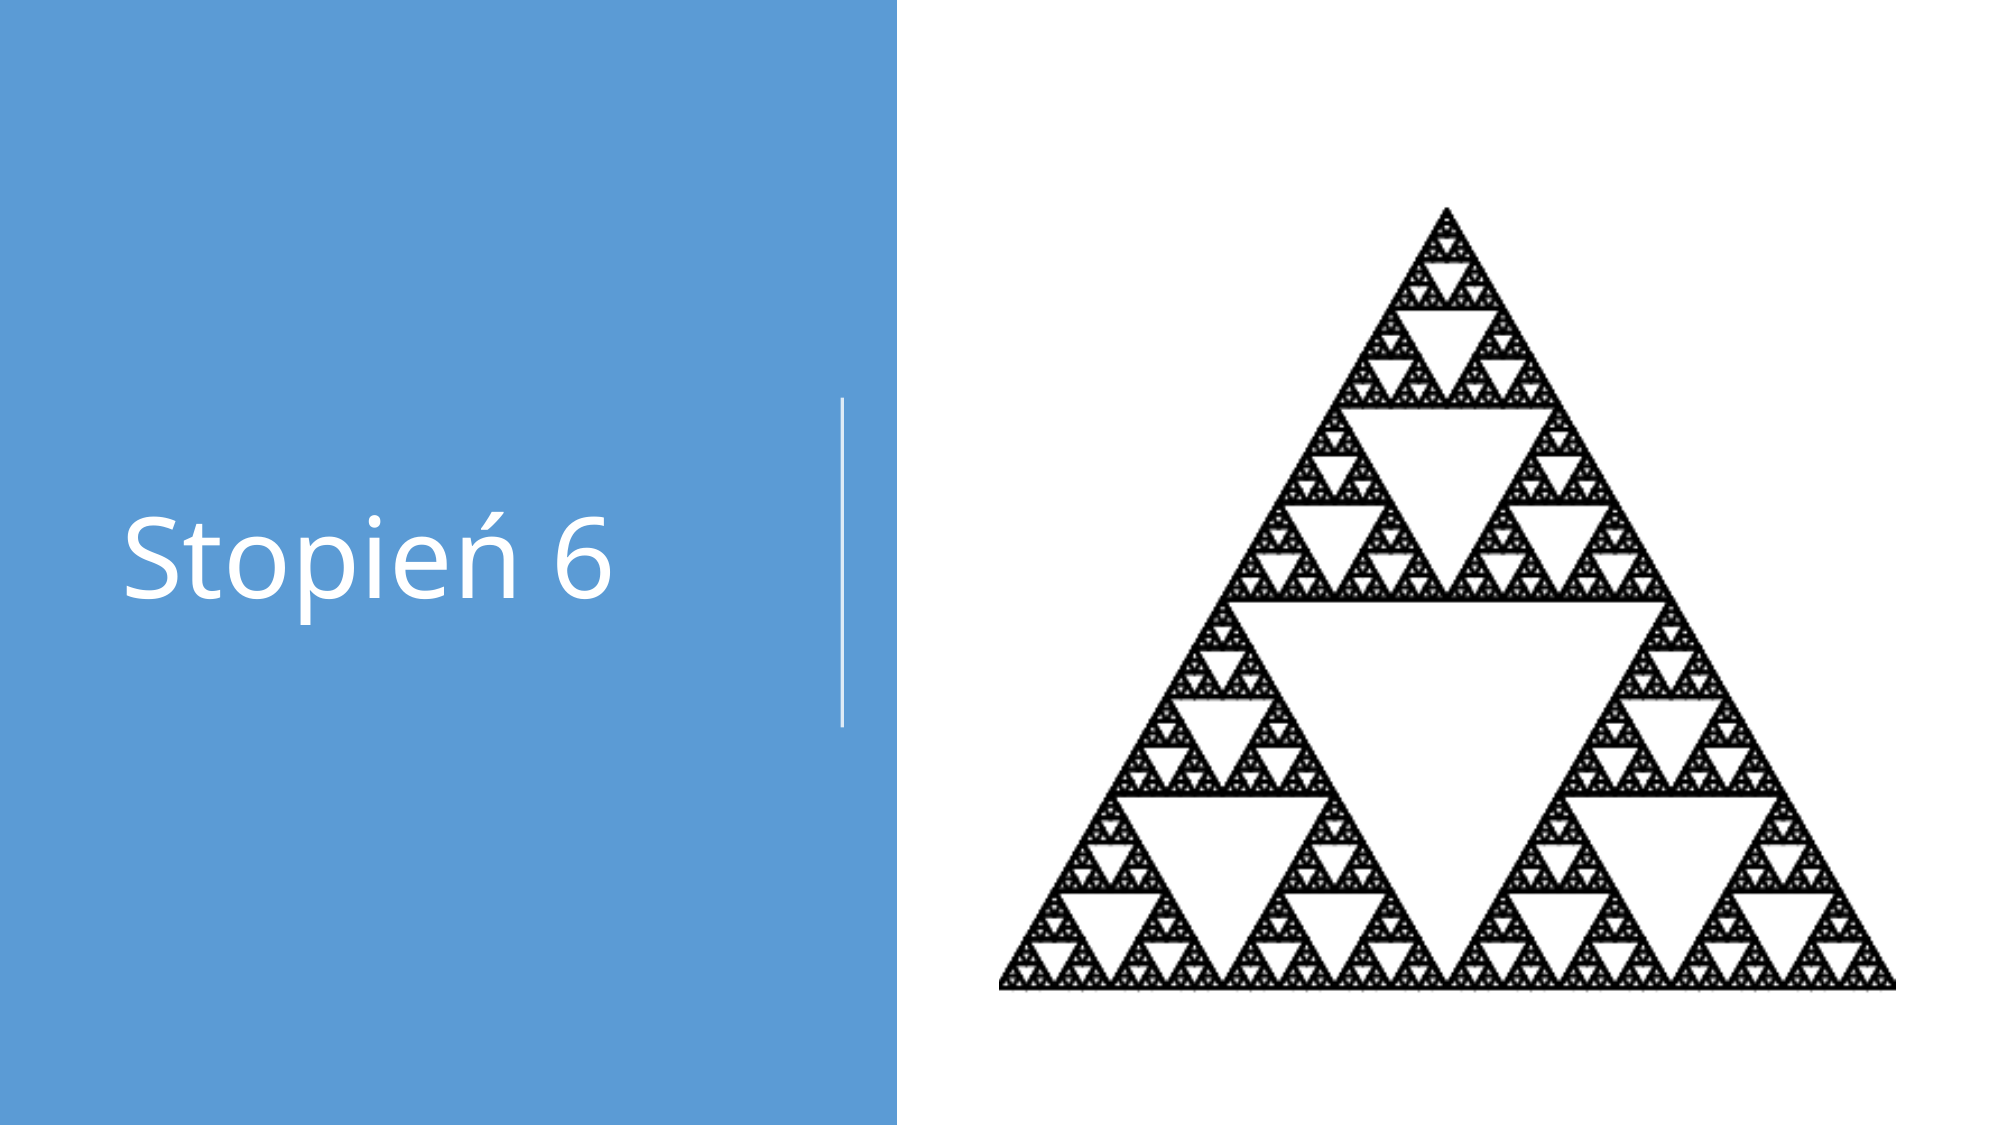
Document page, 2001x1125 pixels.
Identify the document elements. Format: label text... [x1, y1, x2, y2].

title Stopień 6 [106, 104, 791, 1021]
text_box [0, 0, 897, 1125]
picture [999, 114, 1896, 1011]
